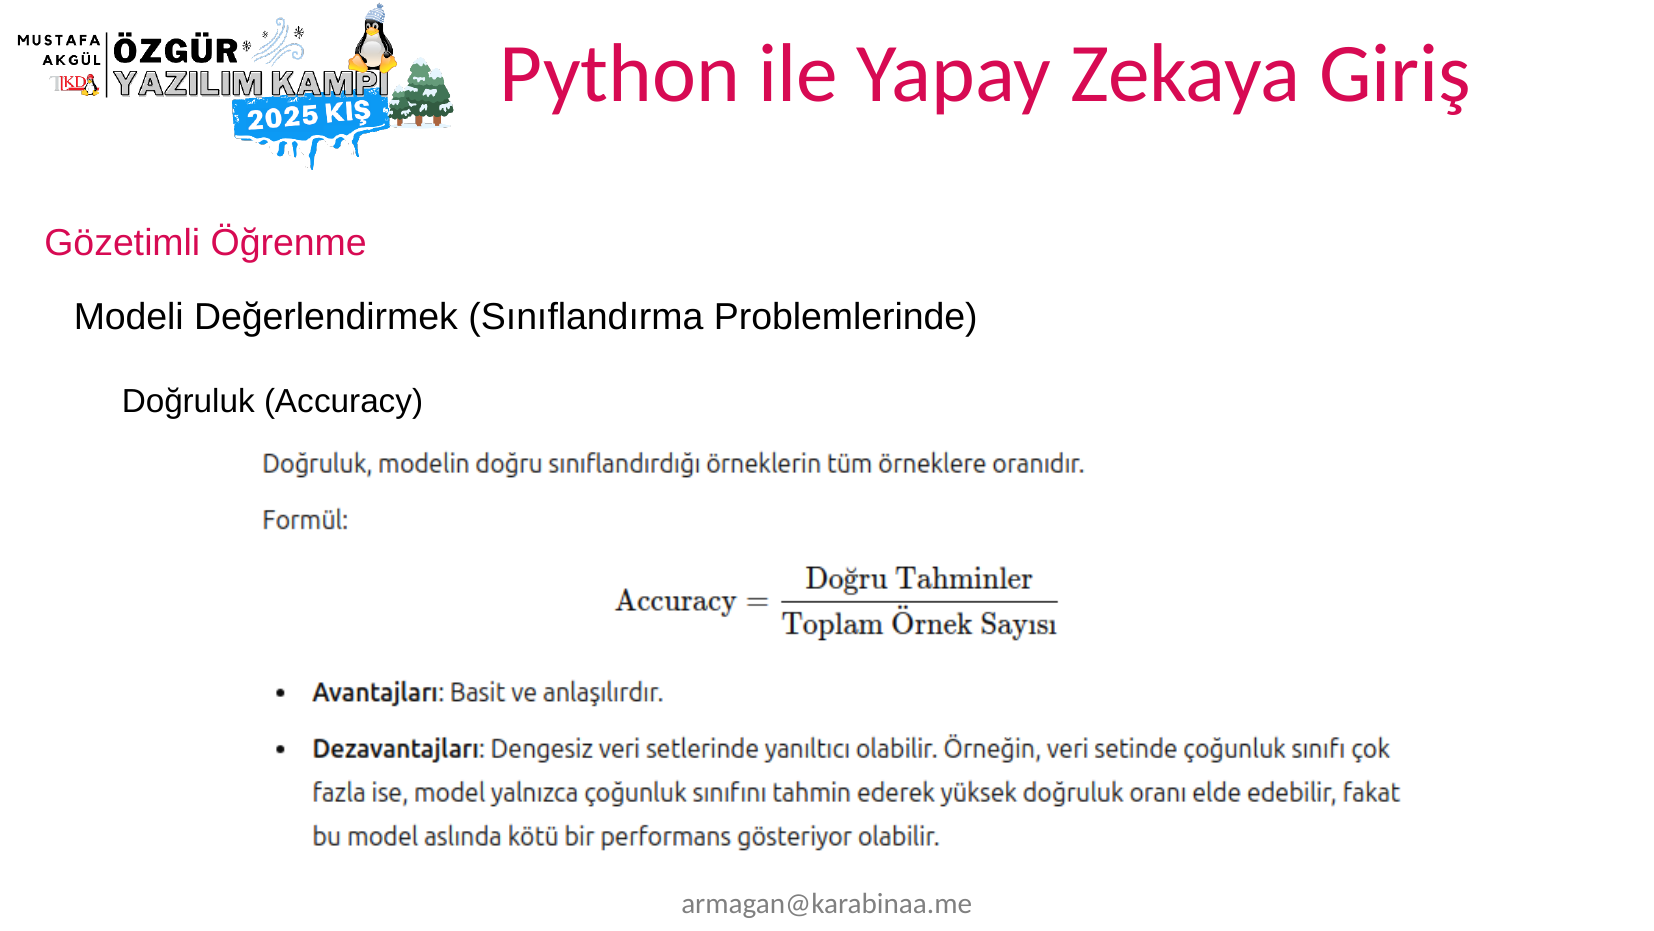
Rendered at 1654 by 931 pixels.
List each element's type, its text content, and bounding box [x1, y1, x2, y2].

picture [0, 0, 463, 177]
text_box Doğruluk (Accuracy) [107, 375, 443, 465]
text_box Gözetimli Öğrenme [29, 213, 854, 271]
text_box Modeli Değerlendirmek (Sınıflandırma Problemlerinde) [59, 288, 1241, 387]
picture [247, 440, 1441, 863]
text_box Python ile Yapay Zekaya Giriş [484, 10, 1654, 126]
text_box armagan@karabinaa.me [0, 877, 1654, 928]
